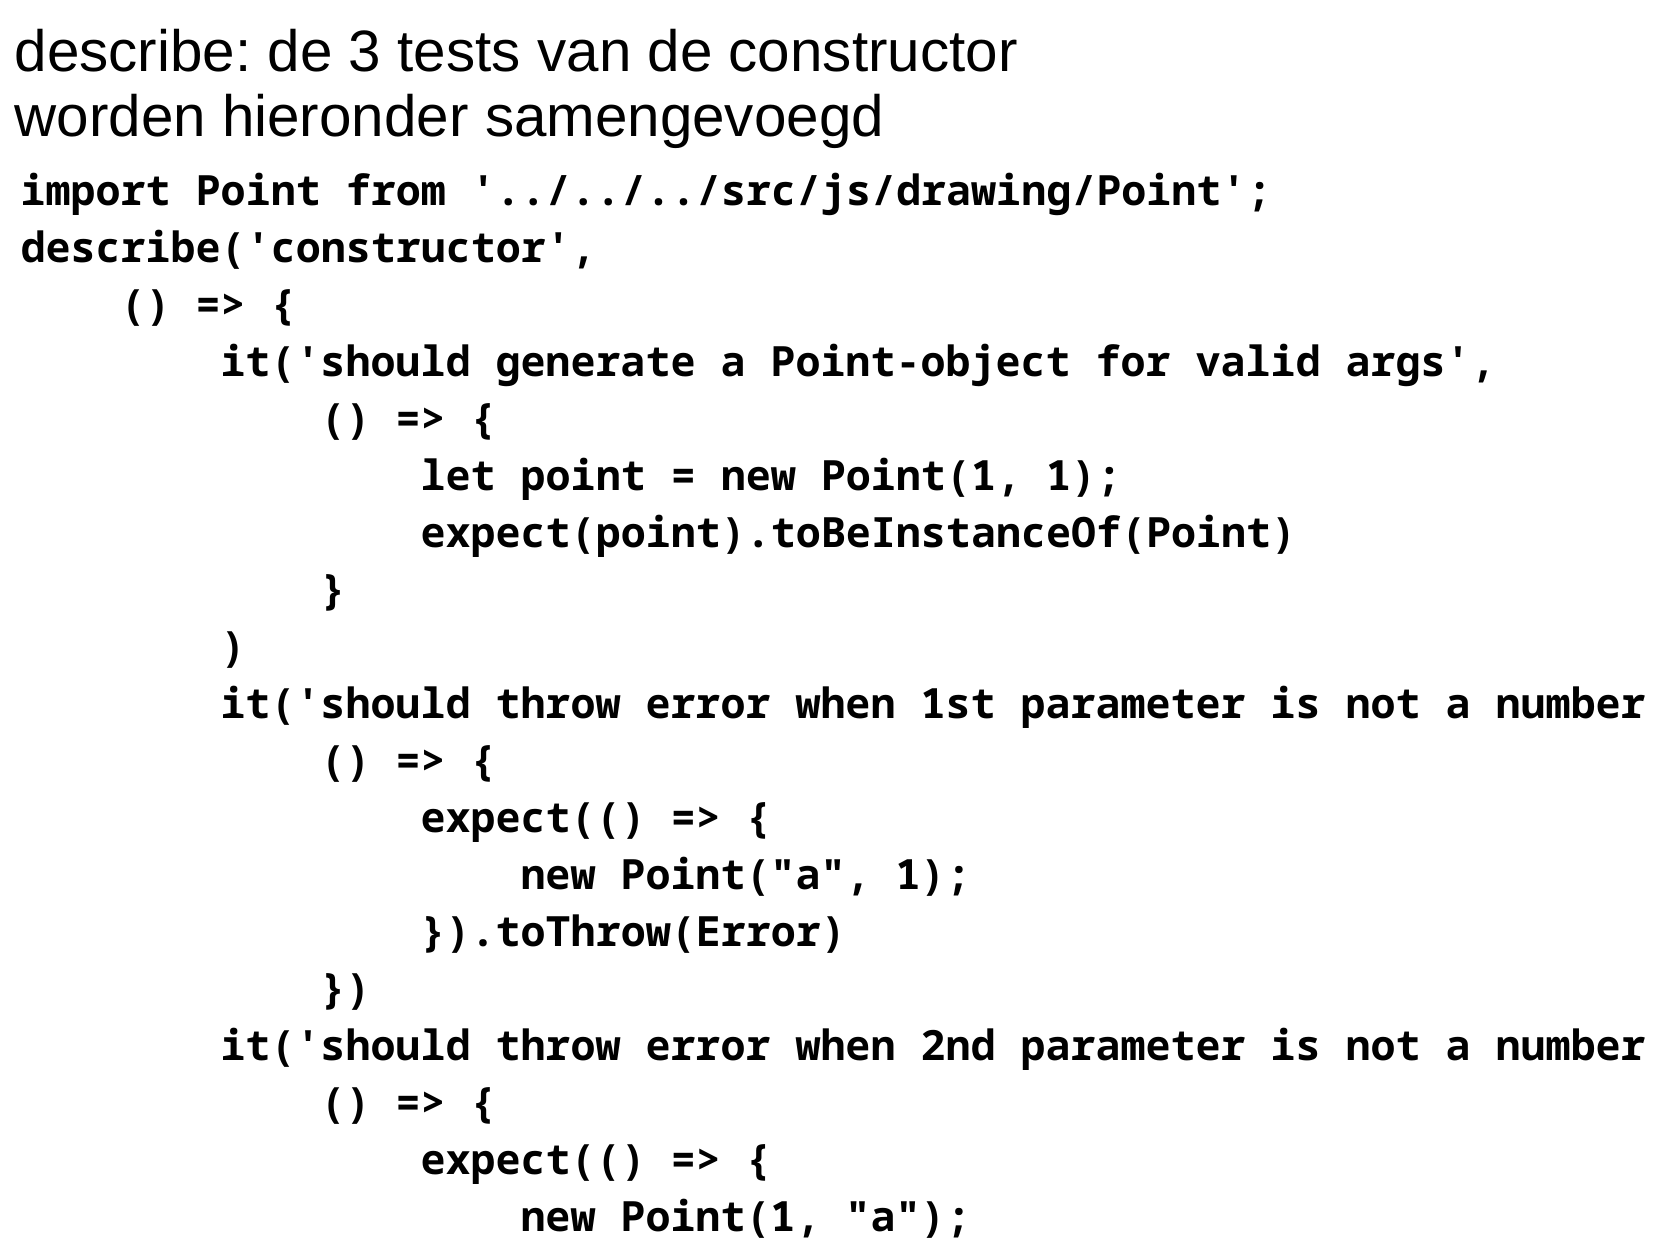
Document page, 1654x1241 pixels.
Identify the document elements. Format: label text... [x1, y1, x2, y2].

text_box describe: de 3 tests van de constructor worden hieronder samengevoegd [0, 11, 1193, 157]
text_box import Point from '../../../src/js/drawing/Point'; describe('constructor', () => { it('should generate a Point-object for valid args', () => { let point = new Point(1, 1); expect(point).toBeInstanceOf(Point) } ) it('should throw error when 1st parameter is not a number', () => { expect(() => { new Point("a", 1); }).toThrow(Error) }) it('should throw error when 2nd parameter is not a number', () => { expect(() => { new Point(1, "a"); }).toThrow(Error) }) } ); [5, 153, 1654, 1241]
